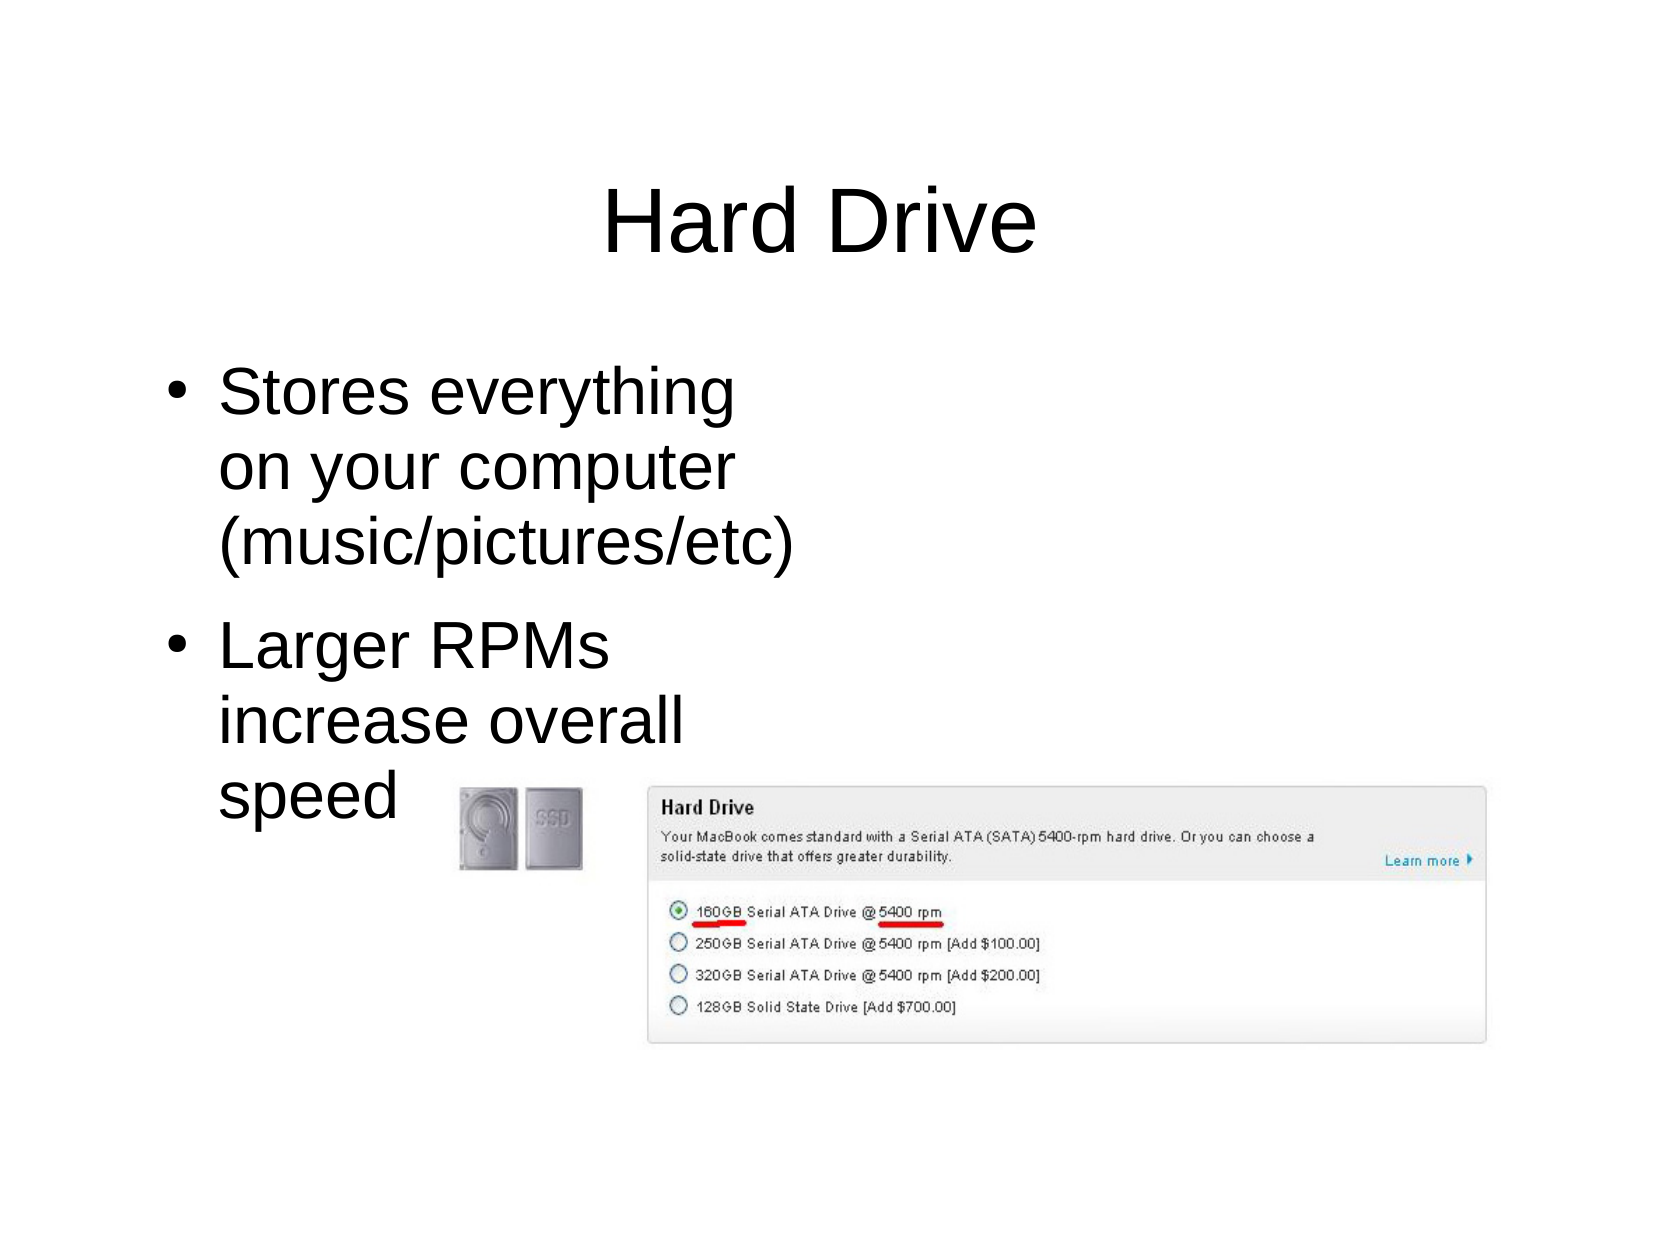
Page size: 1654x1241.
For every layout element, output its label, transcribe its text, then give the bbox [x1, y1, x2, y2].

list Stores everything on your computer (music/pictures/etc) Larger RPMs increase overall speed [147, 354, 811, 1049]
title Hard Drive [135, 125, 1506, 318]
picture [450, 777, 1501, 1051]
